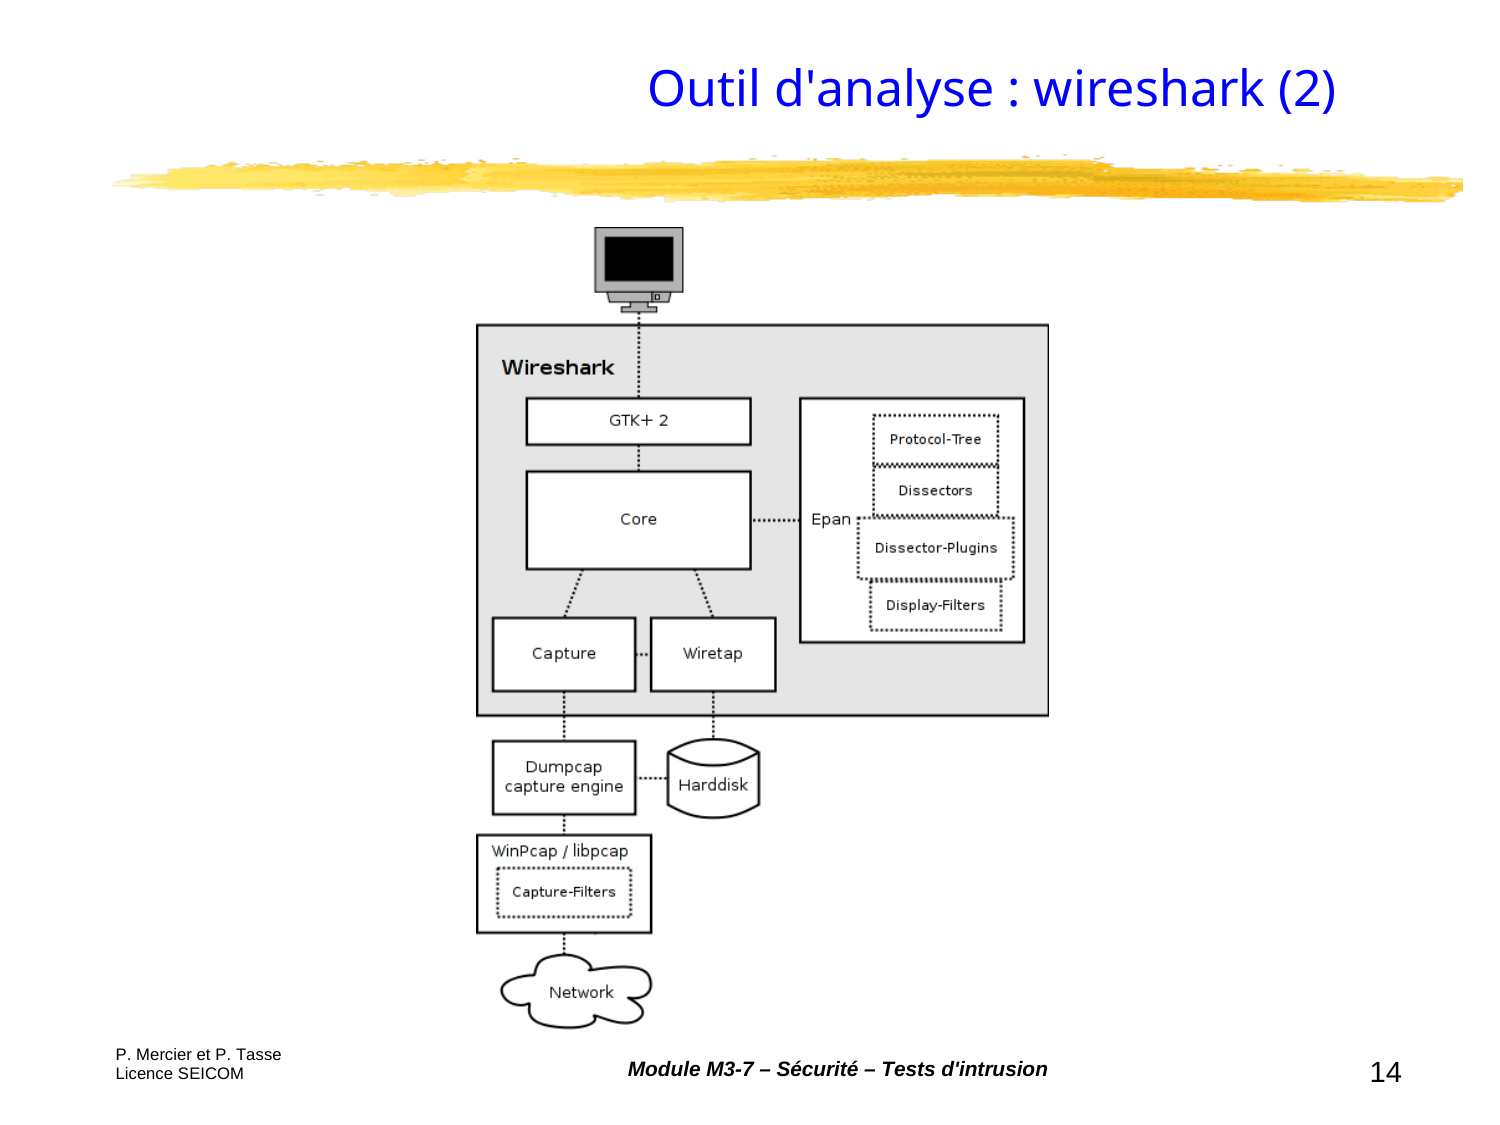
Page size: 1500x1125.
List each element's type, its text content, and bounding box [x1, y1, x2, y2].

picture [112, 149, 1463, 213]
title Outil d'analyse : wireshark (2) [62, 44, 1338, 131]
picture [476, 227, 1049, 1031]
